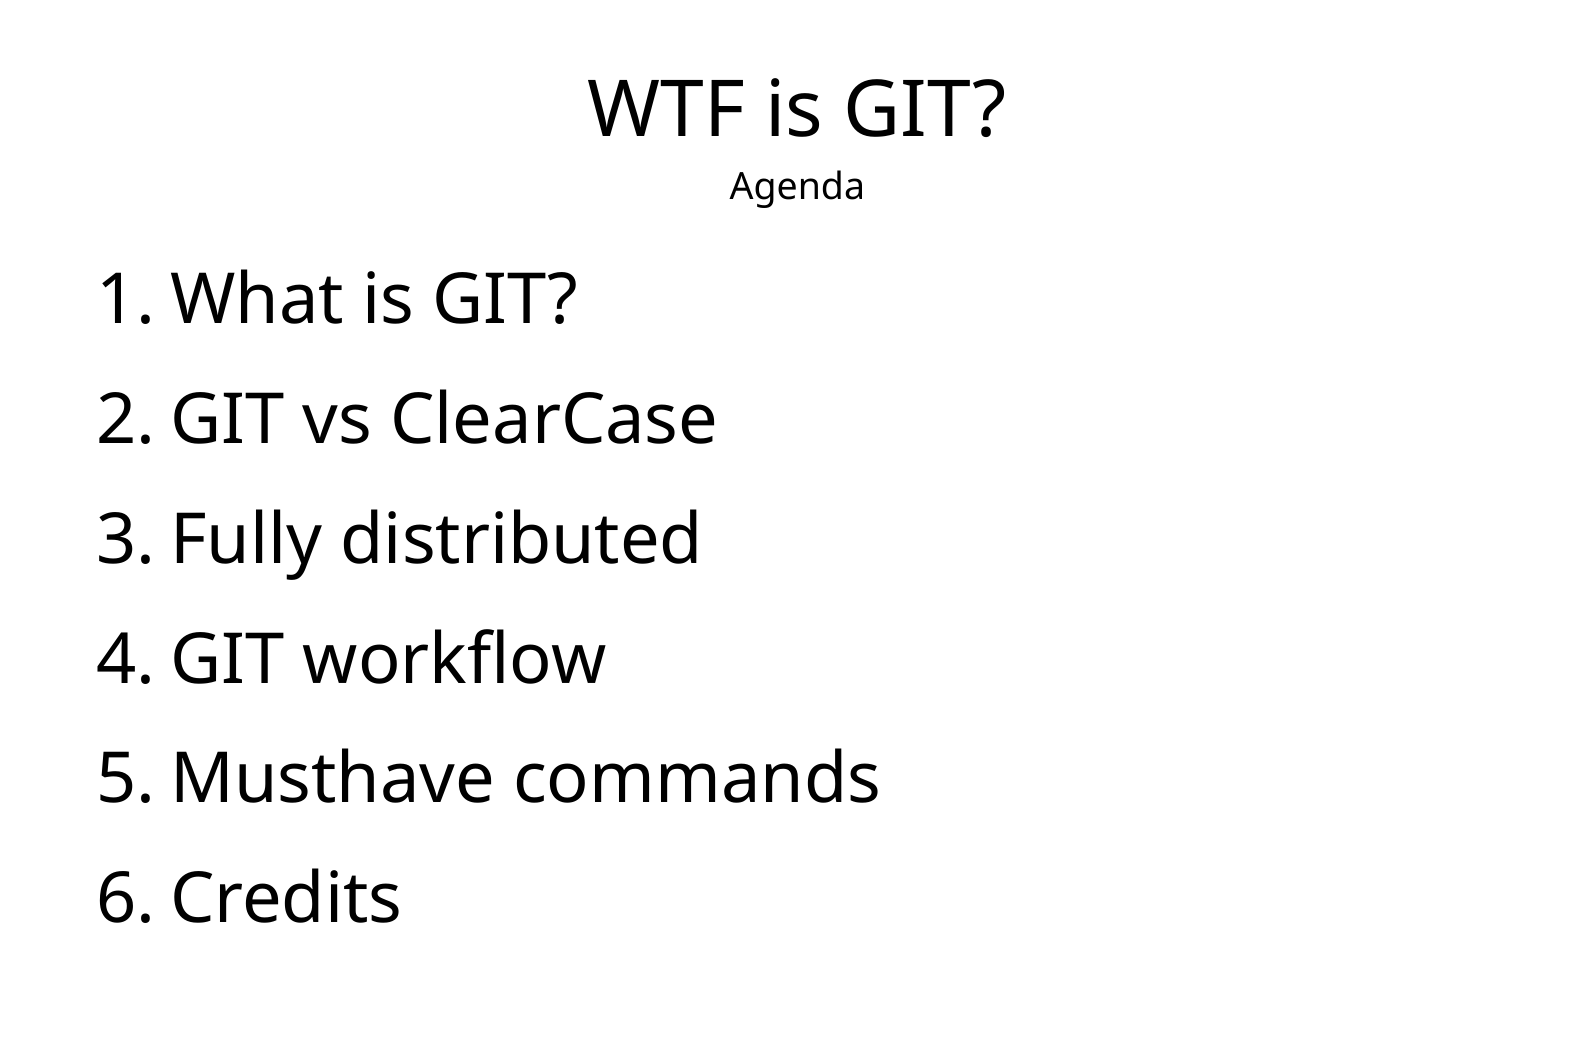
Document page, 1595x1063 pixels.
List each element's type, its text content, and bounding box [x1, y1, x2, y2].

title WTF is GIT? Agenda [79, 42, 1515, 220]
list What is GIT? GIT vs ClearCase Fully distributed GIT workflow Musthave commands Credits [79, 248, 1515, 951]
